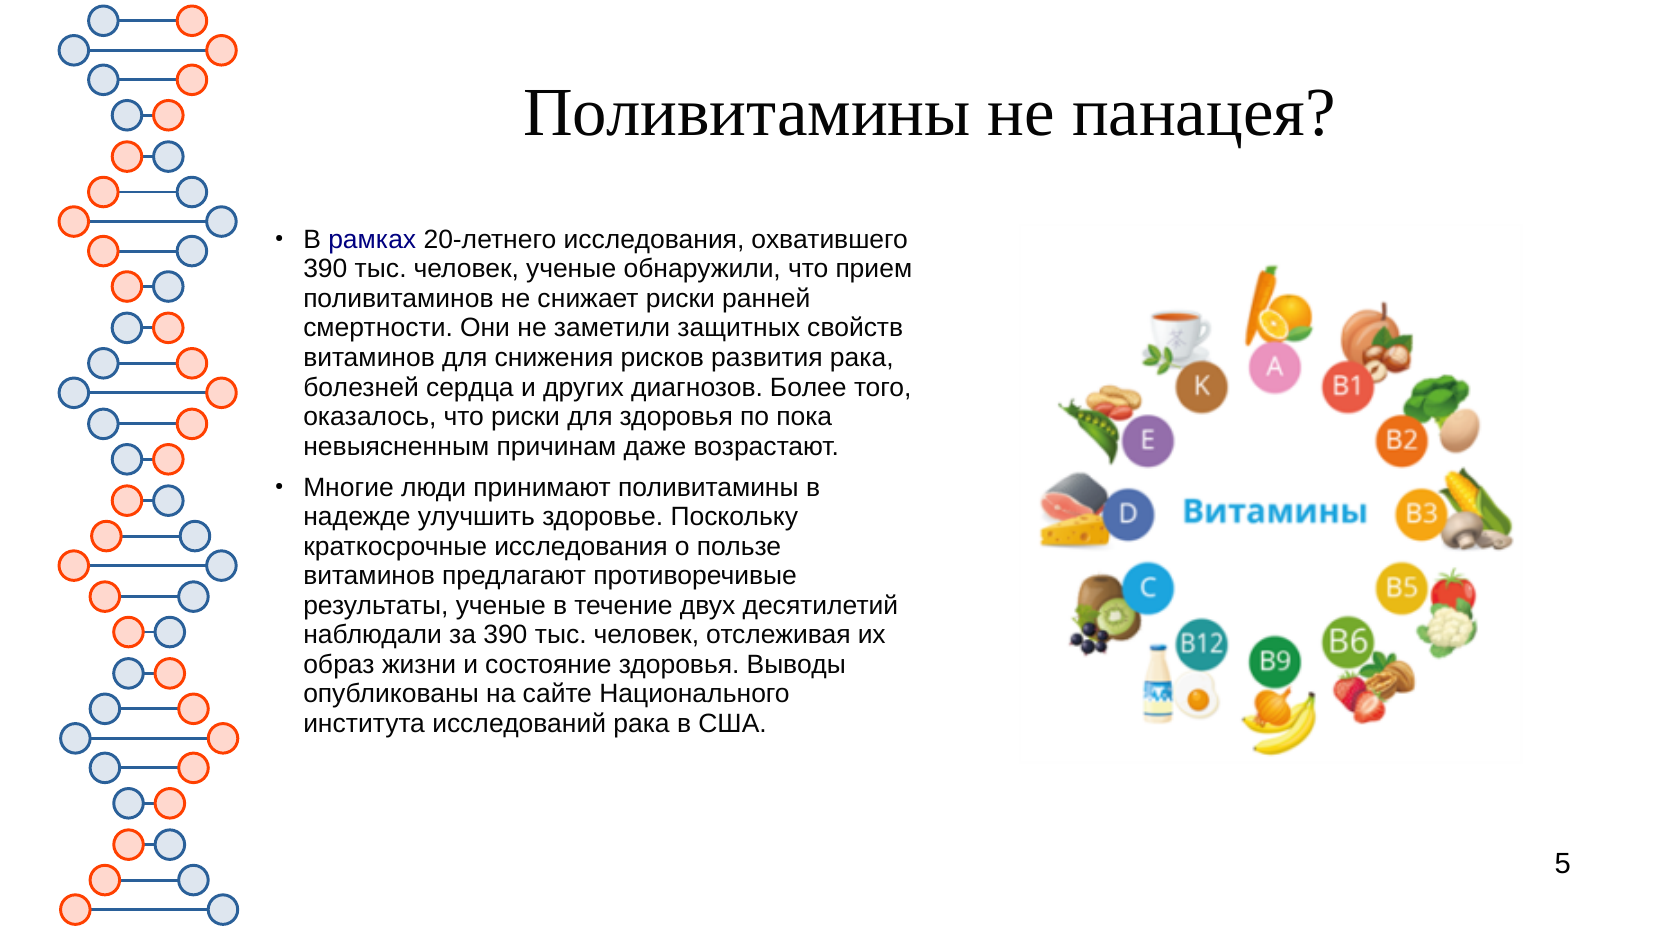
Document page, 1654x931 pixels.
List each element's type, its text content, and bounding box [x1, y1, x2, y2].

list В рамках 20-летнего исследования, охватившего 390 тыс. человек, ученые обнаружили, что прием поливитаминов не снижает риски ранней смертности. Они не заметили защитных свойств витаминов для снижения рисков развития рака, болезней сердца и других диагнозов. Более того, оказалось, что риски для здоровья по пока невыясненным причинам даже возрастают. Многие люди принимают поливитамины в надежде улучшить здоровье. Поскольку краткосрочные исследования о пользе витаминов предлагают противоречивые результаты, ученые в течение двух десятилетий наблюдали за 390 тыс. человек, отслеживая их образ жизни и состояние здоровья. Выводы опубликованы на сайте Национального института исследований рака в США. [265, 224, 915, 764]
picture [1019, 224, 1523, 764]
title Поливитамины не панацея? [265, 35, 1595, 189]
